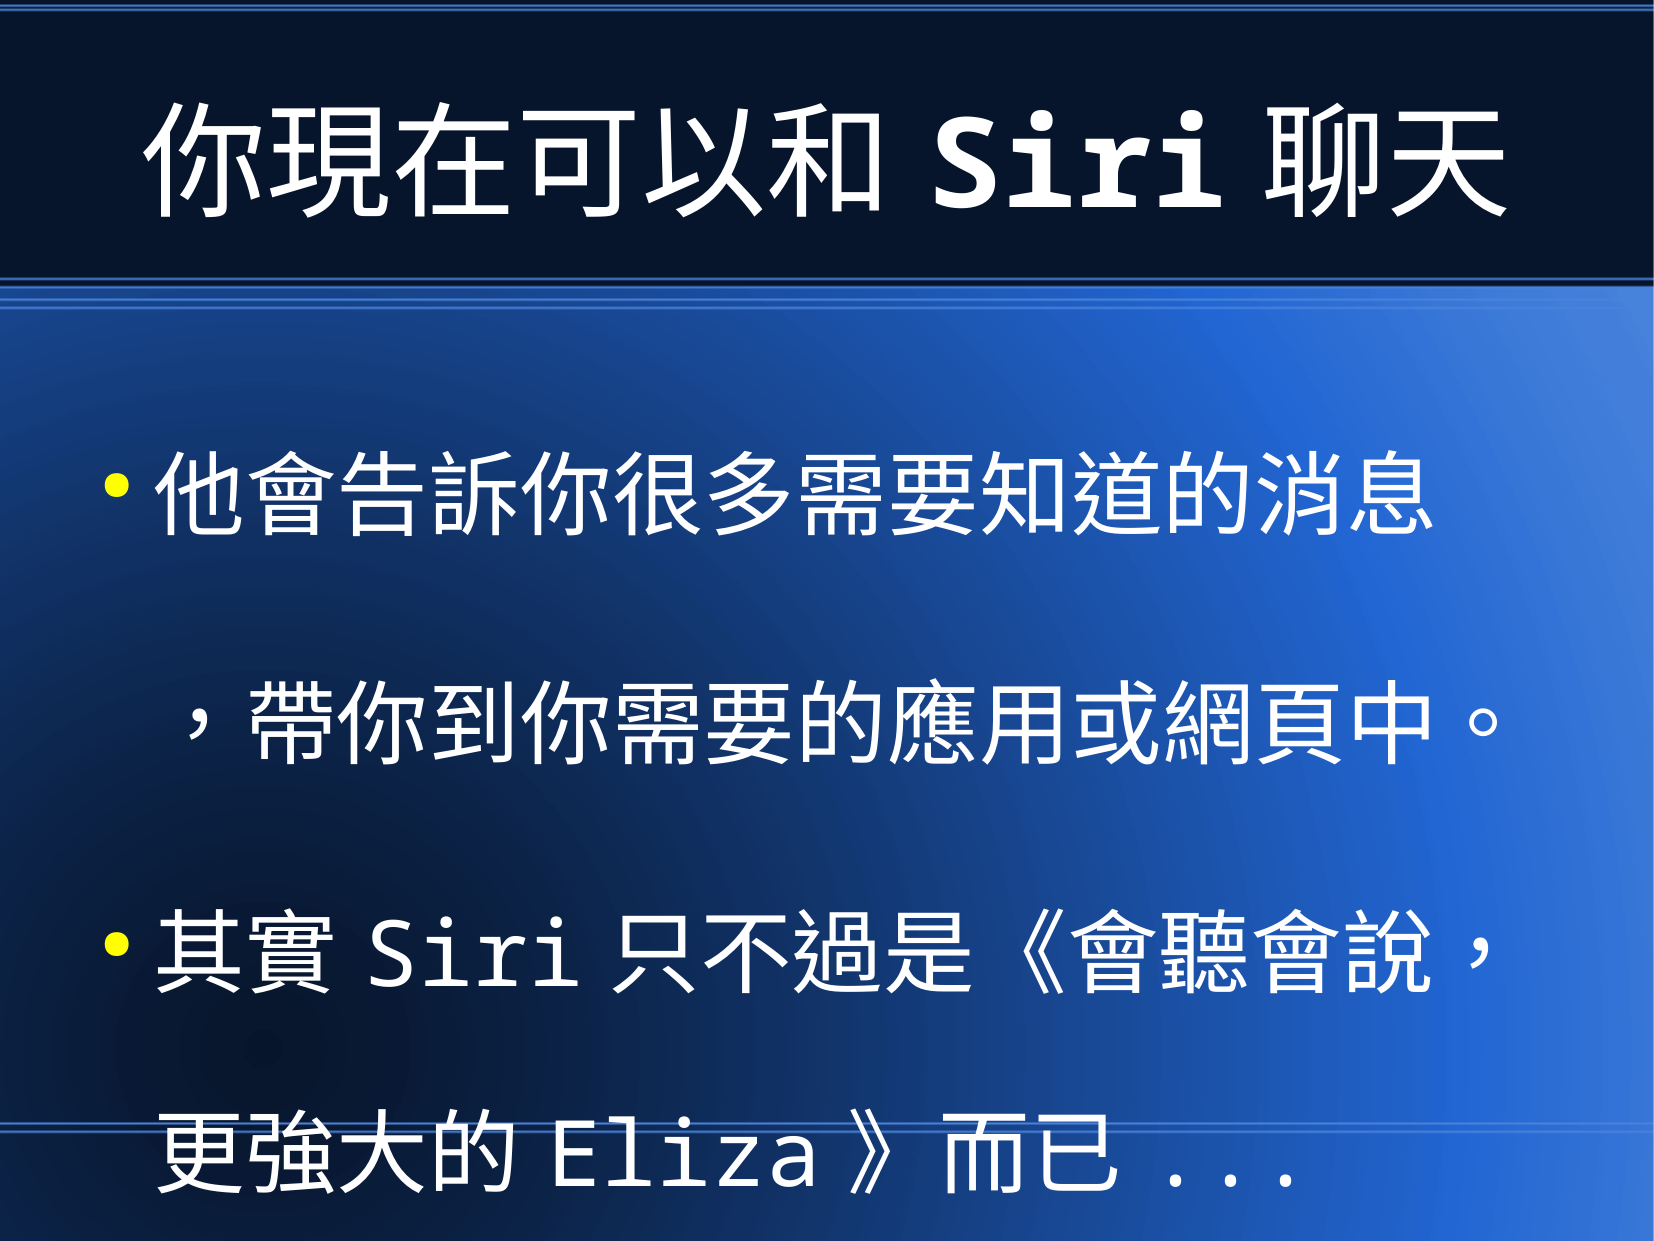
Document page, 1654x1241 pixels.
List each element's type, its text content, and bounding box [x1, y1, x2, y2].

picture [0, 0, 1654, 1241]
list 他會告訴你很多需要知道的消息 ，帶你到你需要的應用或網頁中。 其實Siri只不過是《會聽會說，更強大的Eliza》而已... [82, 355, 1571, 1241]
title 你現在可以和Siri聊天 [82, 49, 1571, 257]
